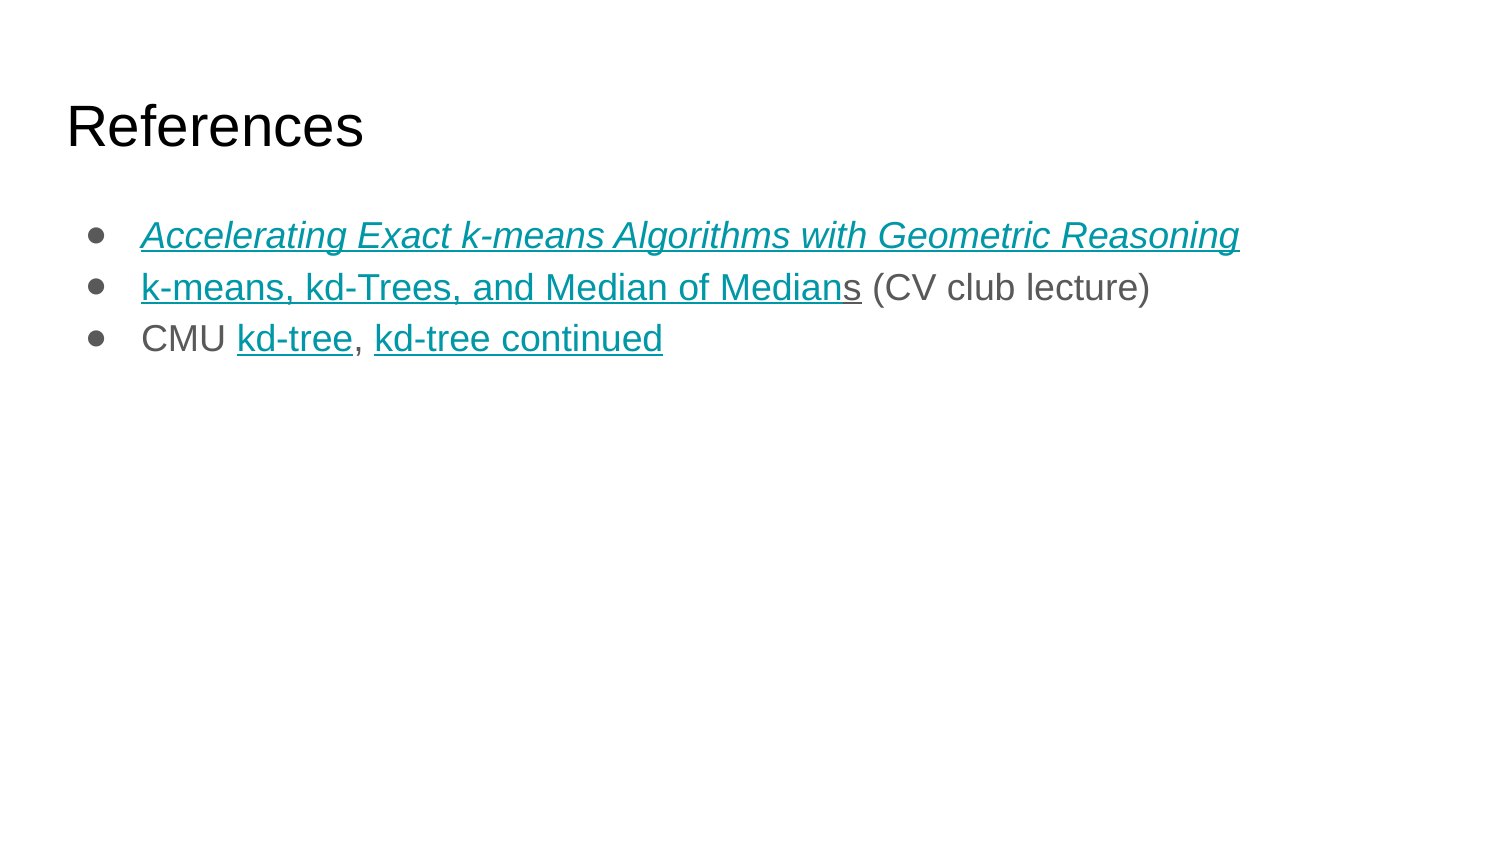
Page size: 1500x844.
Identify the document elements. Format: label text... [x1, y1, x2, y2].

list Accelerating Exact k-means Algorithms with Geometric Reasoning k-means, kd-Trees, and Median of Medians (CV club lecture) CMU kd-tree, kd-tree continued [51, 189, 1449, 750]
title References [51, 72, 1449, 167]
